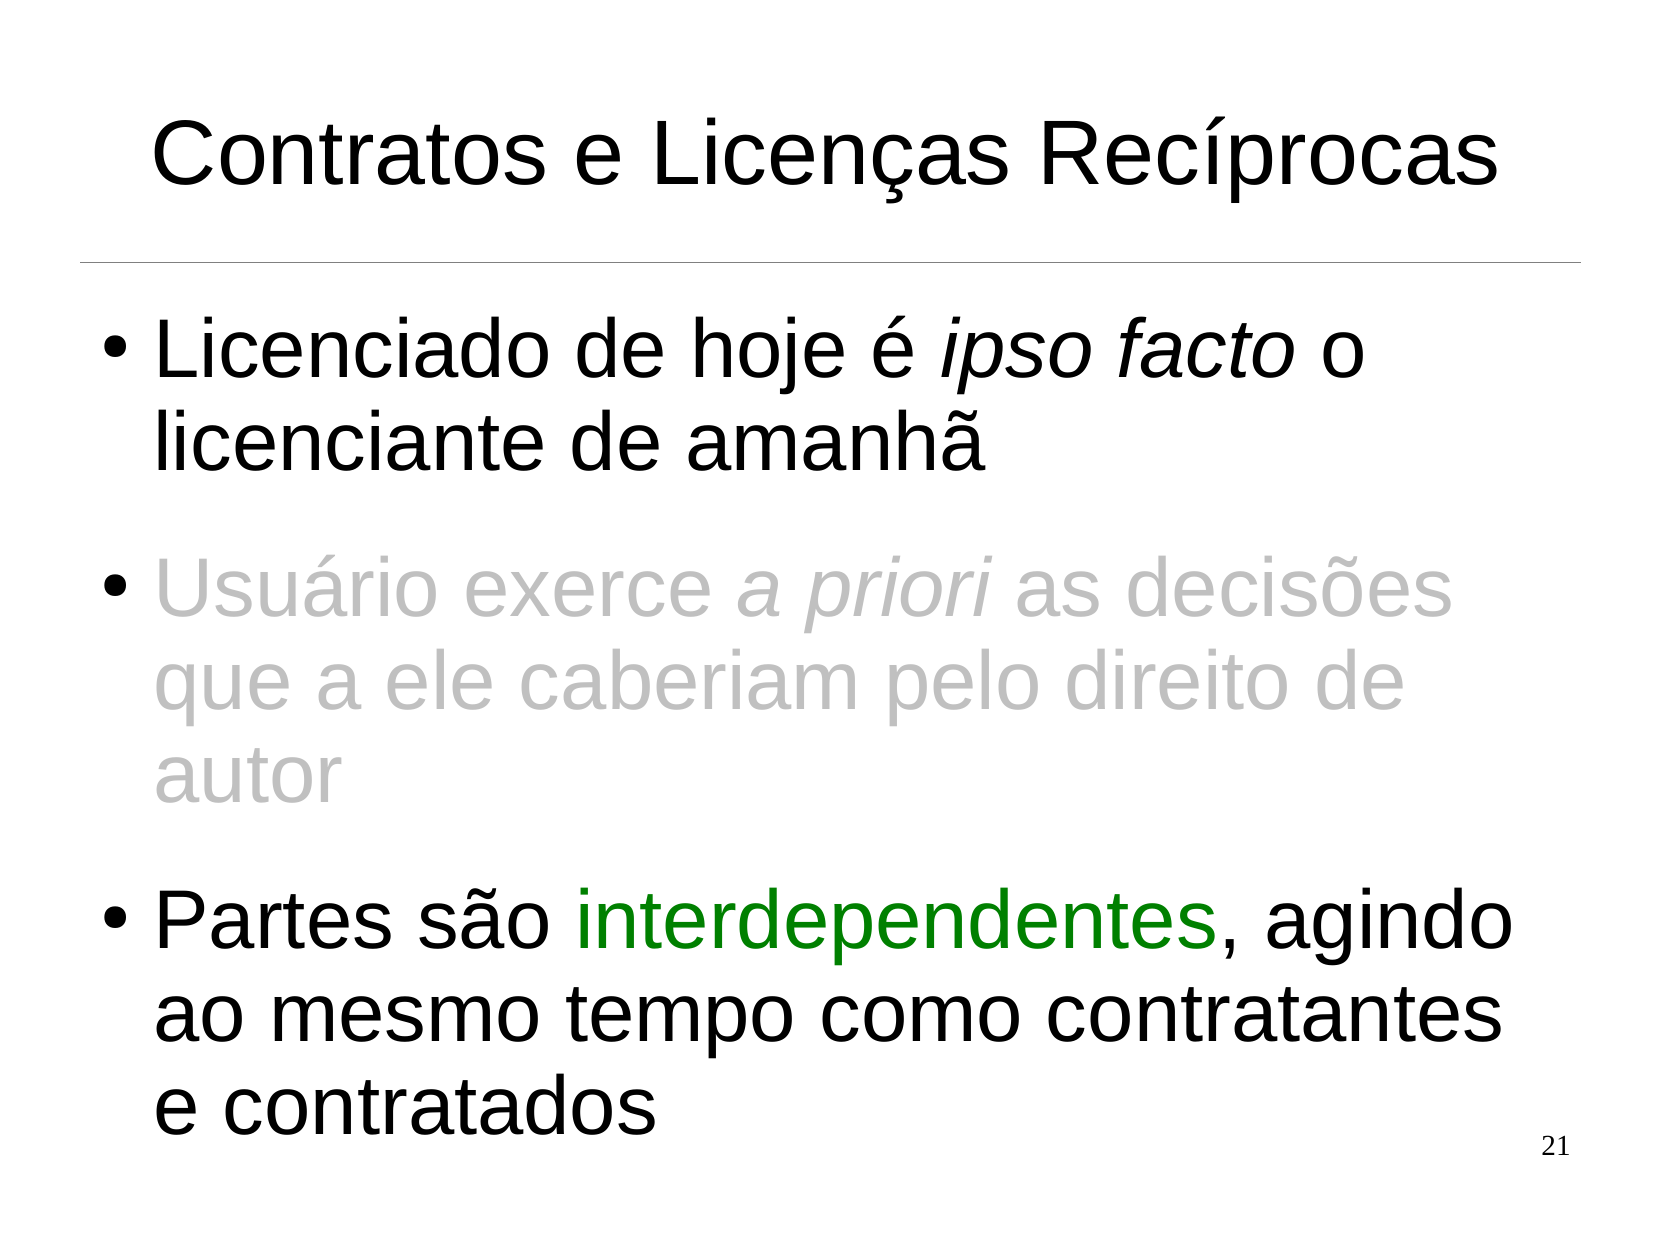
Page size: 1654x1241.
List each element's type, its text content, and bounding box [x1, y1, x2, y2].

title Contratos e Licenças Recíprocas [82, 56, 1571, 250]
list Licenciado de hoje é ipso facto o licenciante de amanhã Usuário exerce a priori as decisões que a ele caberiam pelo direito de autor Partes são interdependentes, agindo ao mesmo tempo como contratantes e contratados [82, 302, 1571, 1163]
